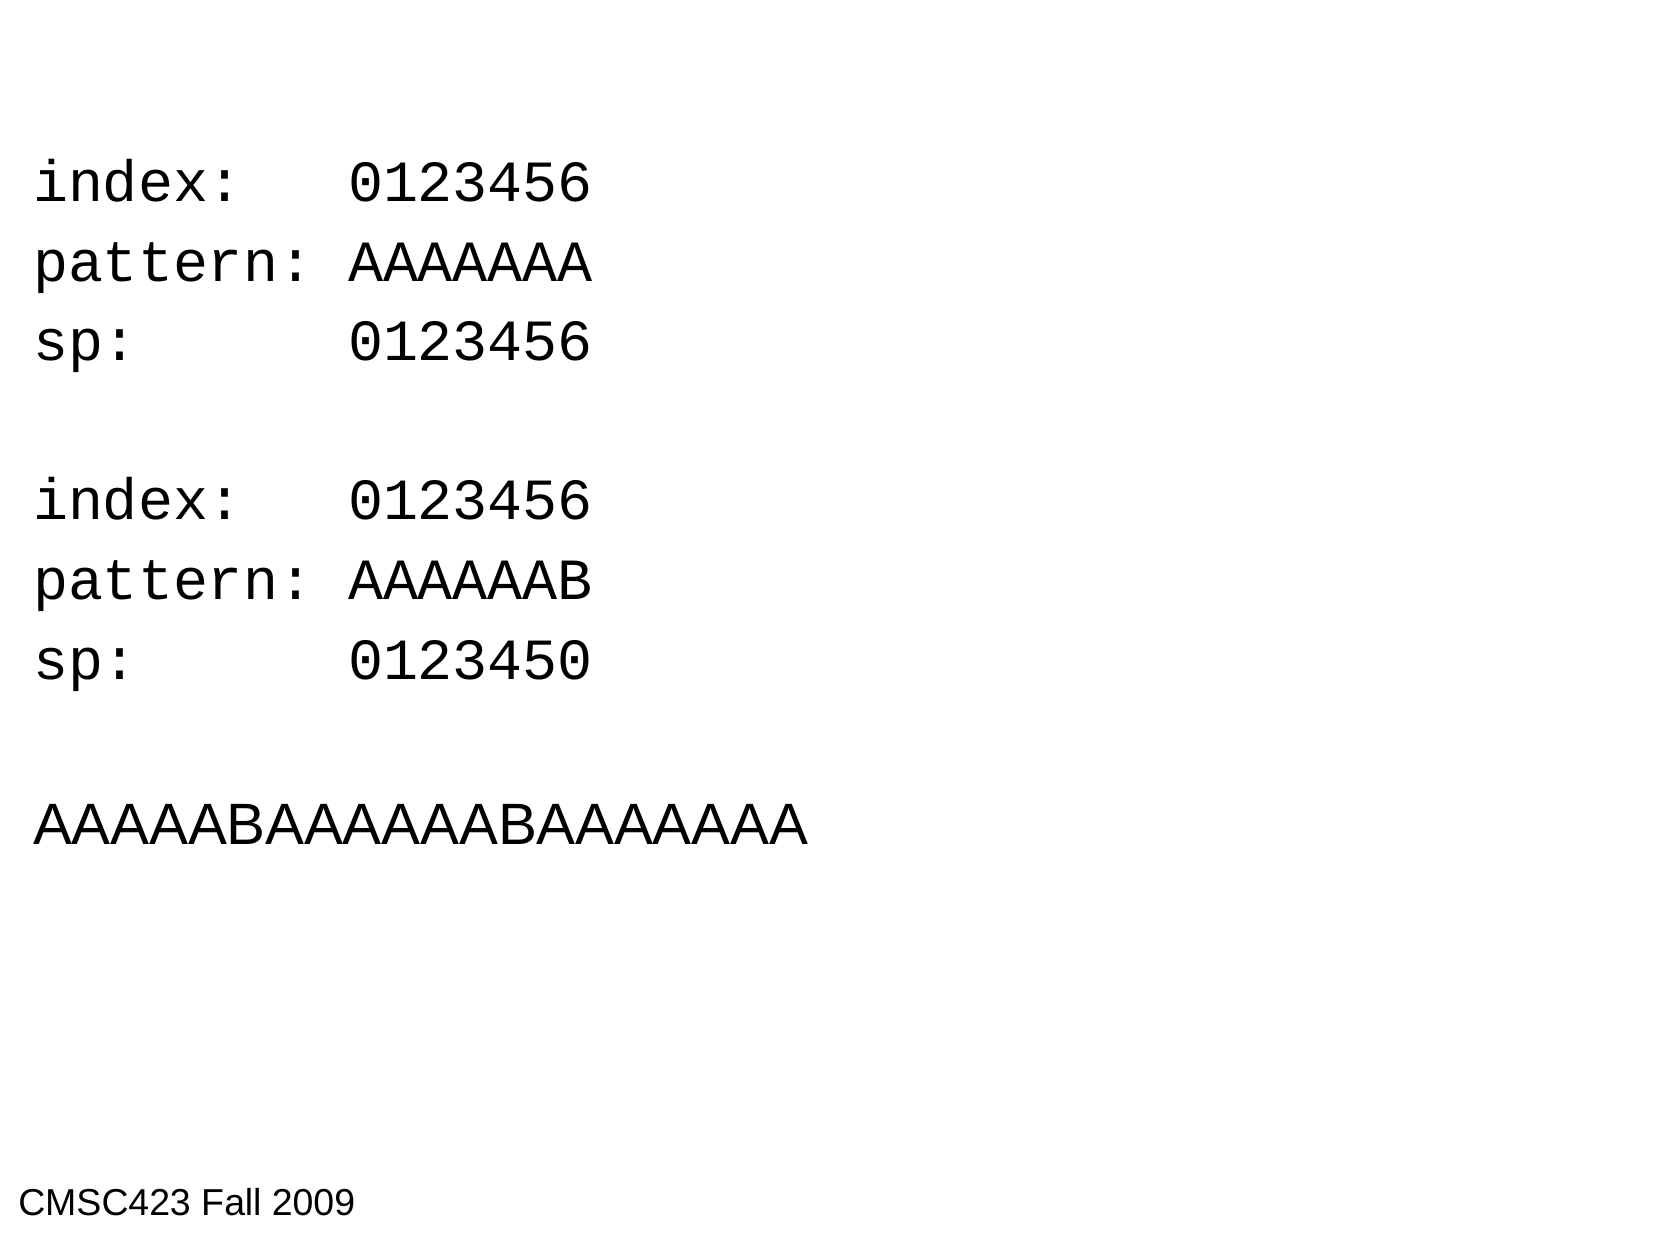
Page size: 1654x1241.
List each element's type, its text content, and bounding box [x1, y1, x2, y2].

list index: 0123456 pattern: AAAAAAA sp: 0123456 index: 0123456 pattern: AAAAAAB sp: 0123450 AAAAABAAAAAABAAAAAAA [18, 137, 1637, 1203]
